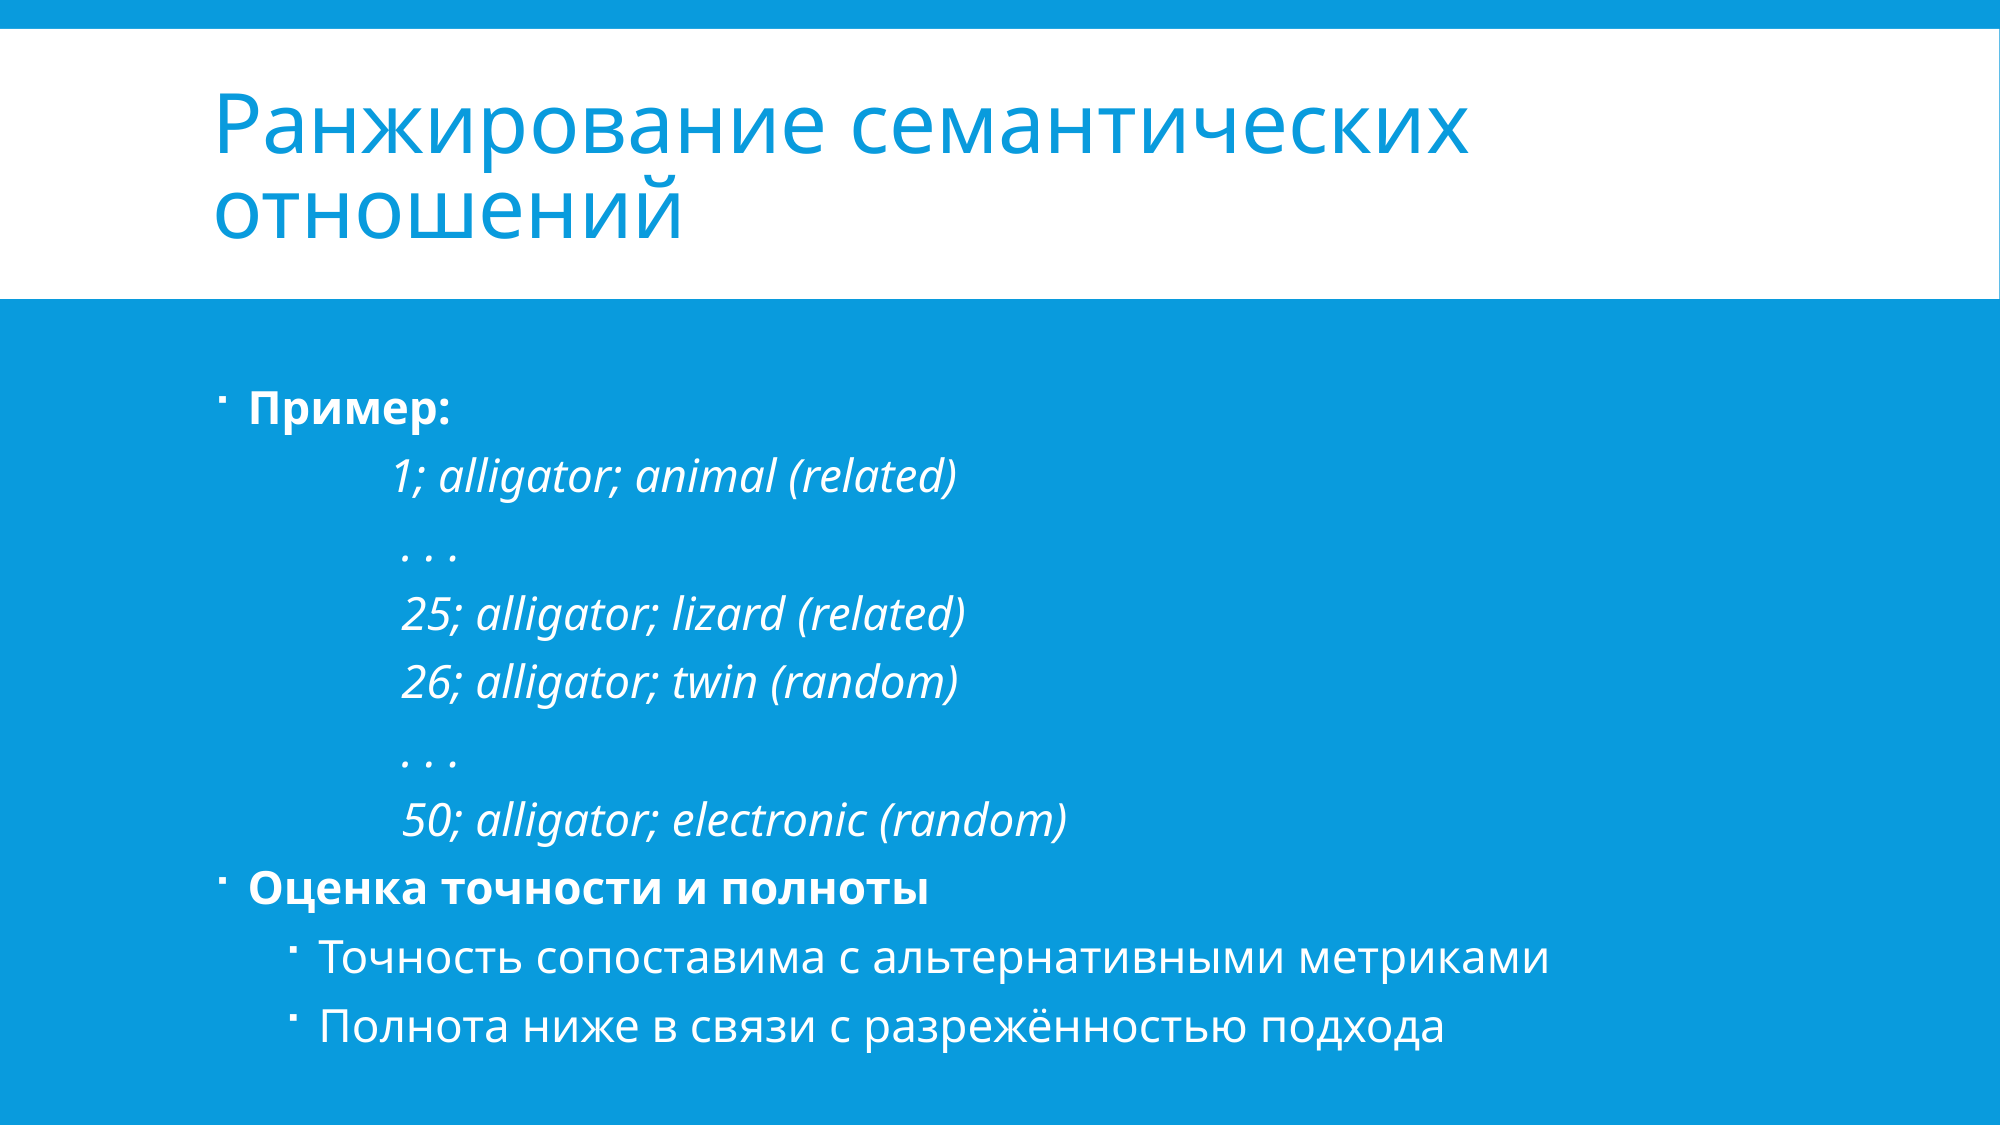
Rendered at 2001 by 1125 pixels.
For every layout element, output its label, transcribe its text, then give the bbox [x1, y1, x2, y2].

text_box Пример: 1; alligator; animal (related) . . . 25; alligator; lizard (related) 26; alligator; twin (random) . . . 50; alligator; electronic (random) Оценка точности и полноты Точность сопоставима с альтернативными метриками Полнота ниже в связи с разрежённостью подхода [197, 357, 1882, 1110]
text_box Ранжирование семантических отношений [197, 46, 1803, 294]
